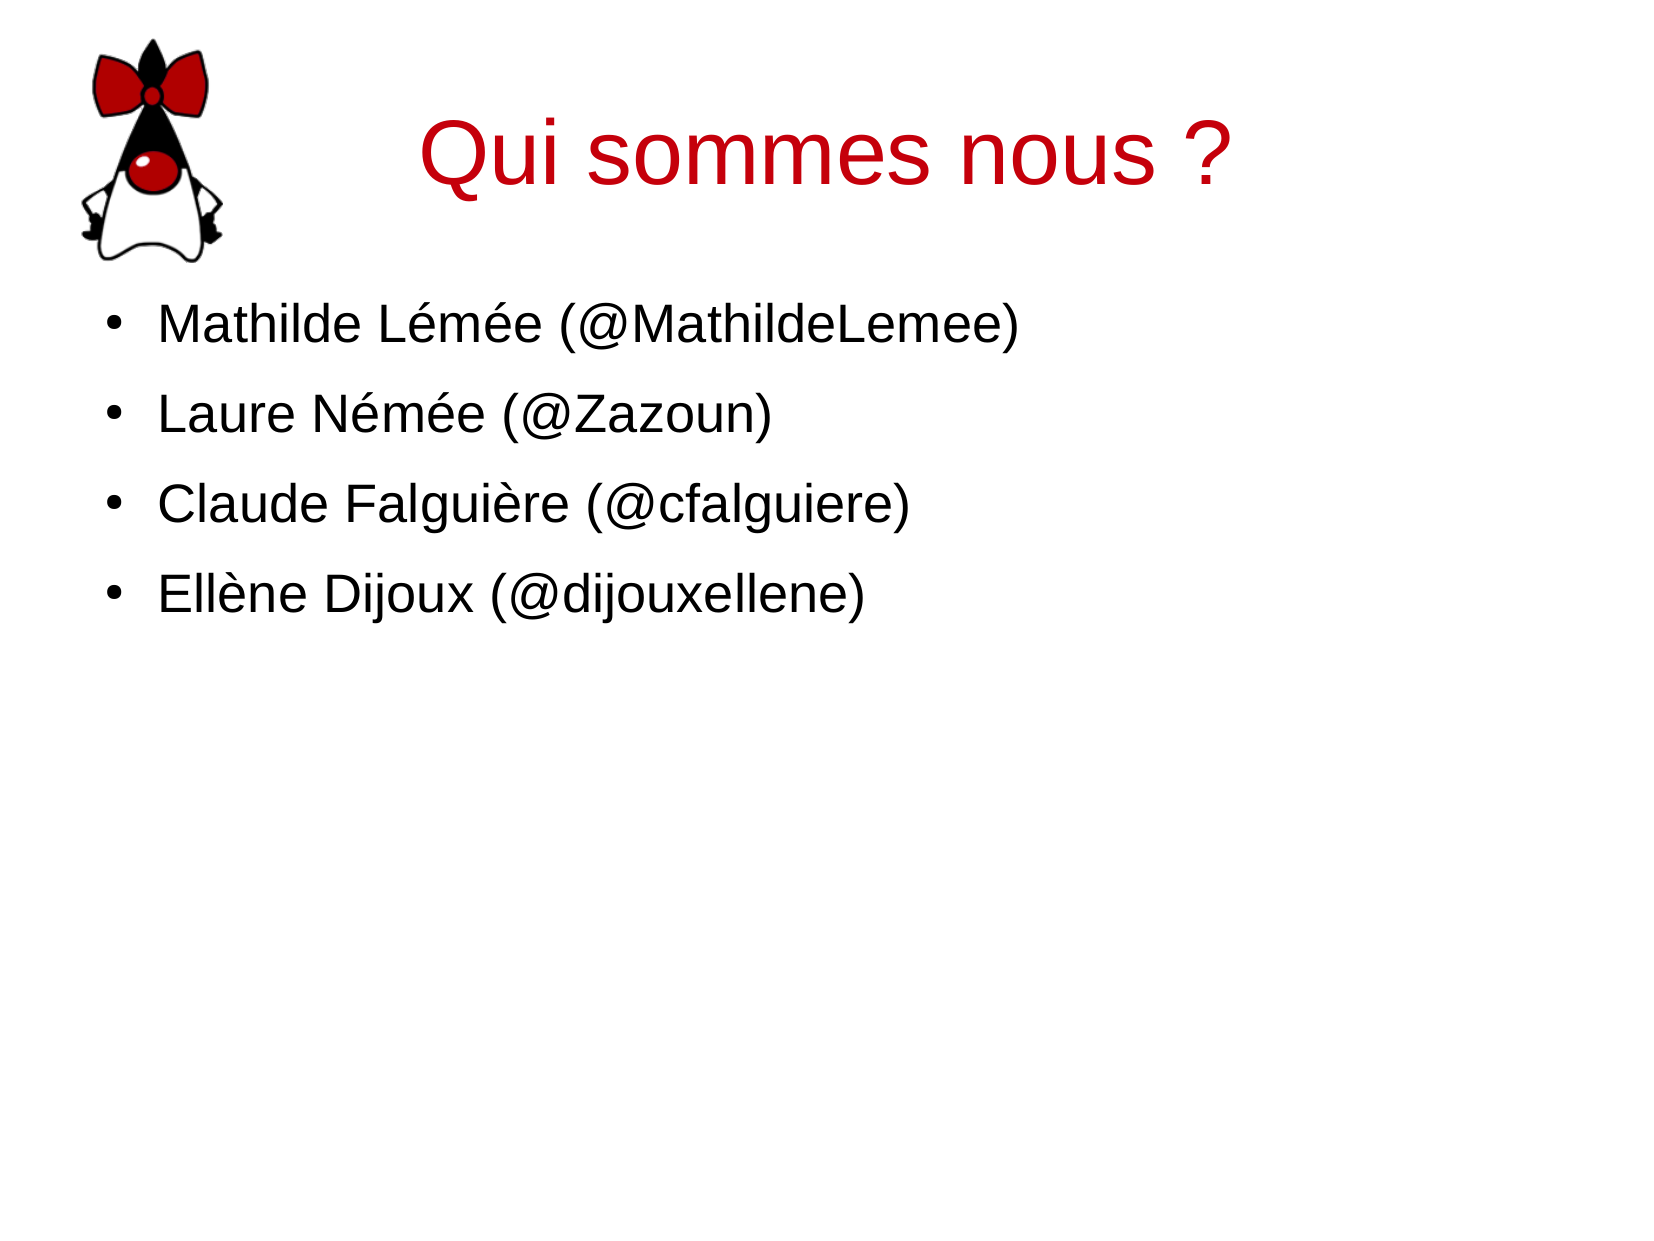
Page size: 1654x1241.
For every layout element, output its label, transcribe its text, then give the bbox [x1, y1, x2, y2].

list Mathilde Lémée (@MathildeLemee) Laure Némée (@Zazoun) Claude Falguière (@cfalguiere) Ellène Dijoux (@dijouxellene) [86, 293, 1576, 1163]
title Qui sommes nous ? [82, 49, 1571, 257]
picture [37, 37, 263, 263]
